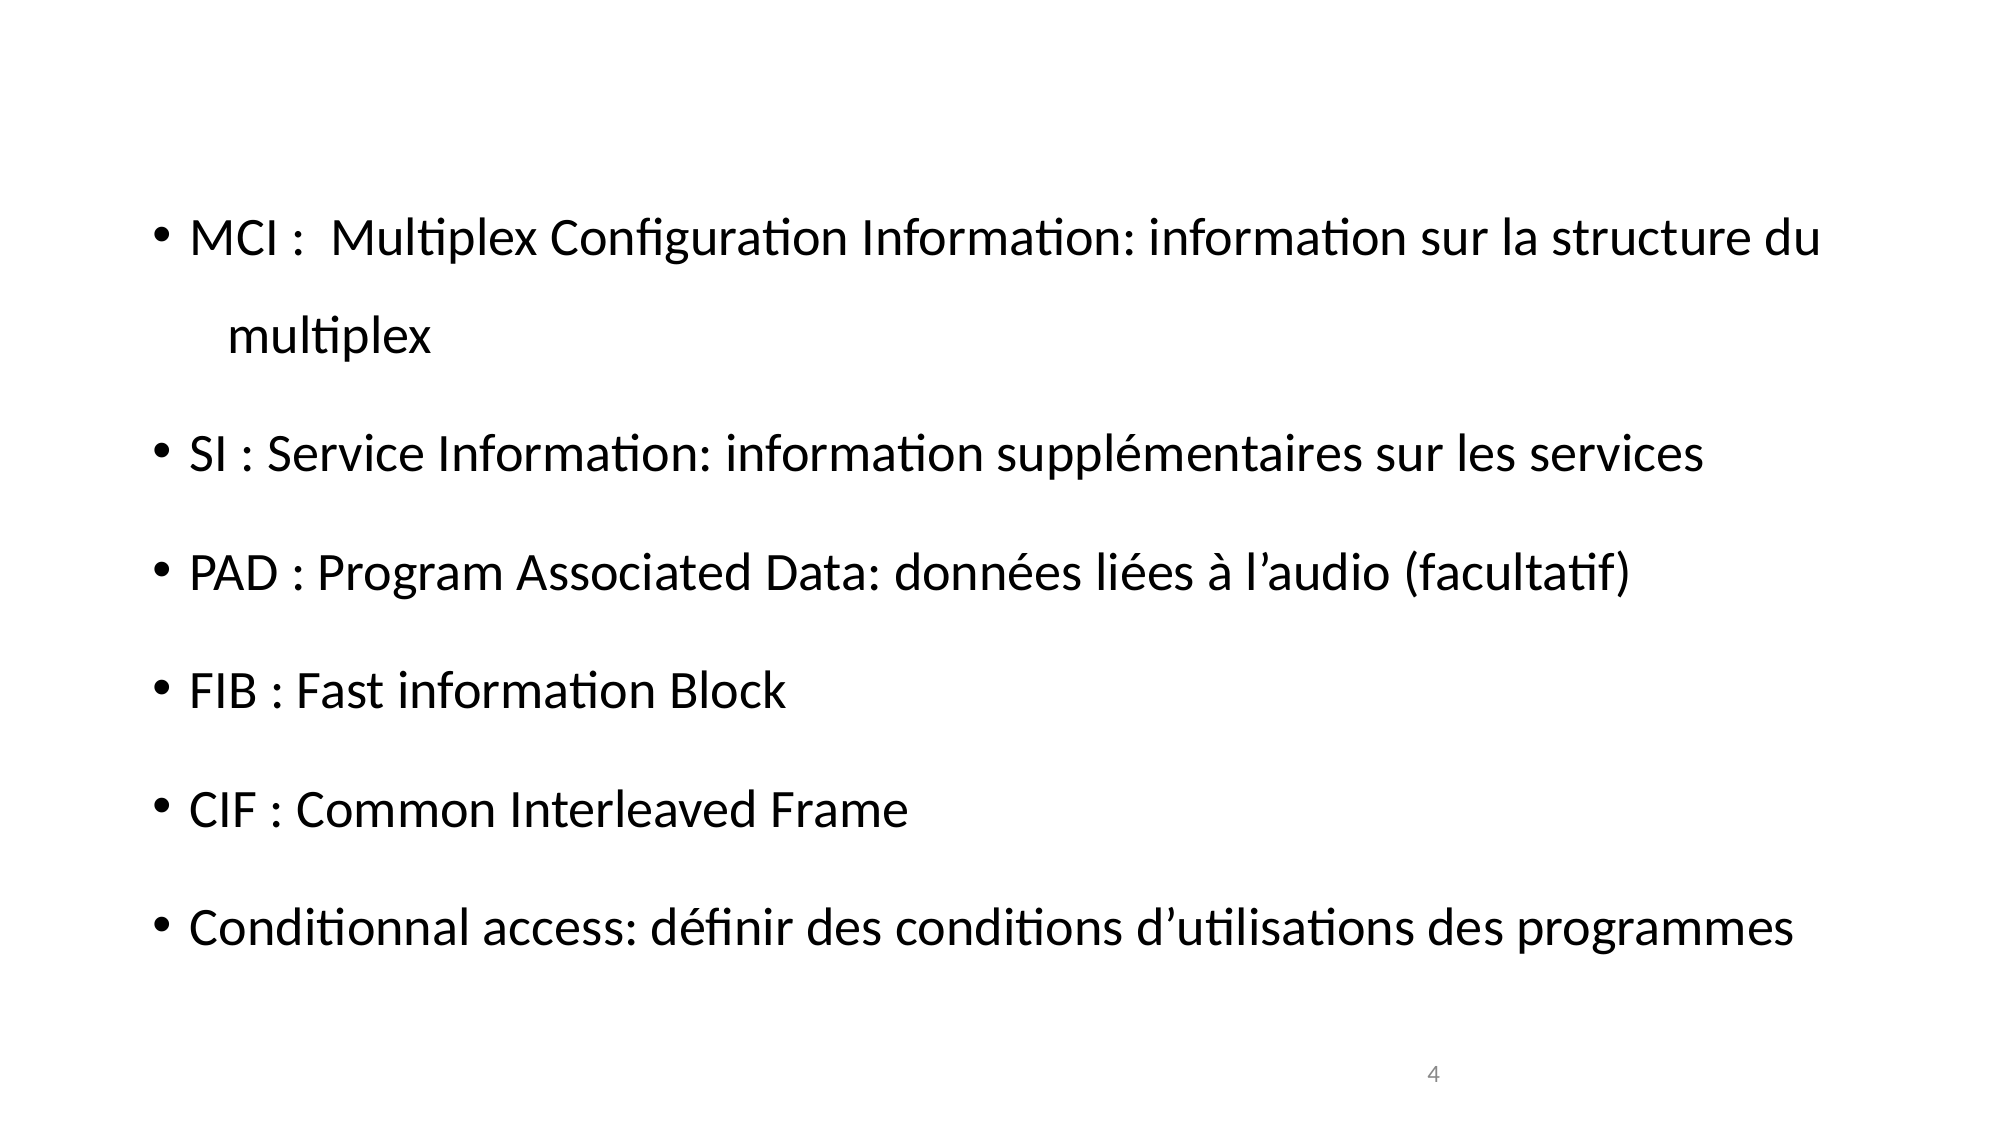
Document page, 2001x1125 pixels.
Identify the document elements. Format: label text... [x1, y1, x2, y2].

list MCI : Multiplex Configuration Information: information sur la structure du multiplex SI : Service Information: information supplémentaires sur les services PAD : Program Associated Data: données liées à l’audio (facultatif) FIB : Fast information Block CIF : Common Interleaved Frame Conditionnal access: définir des conditions d’utilisations des programmes [137, 161, 1863, 1014]
text_box [1412, 1042, 1863, 1103]
